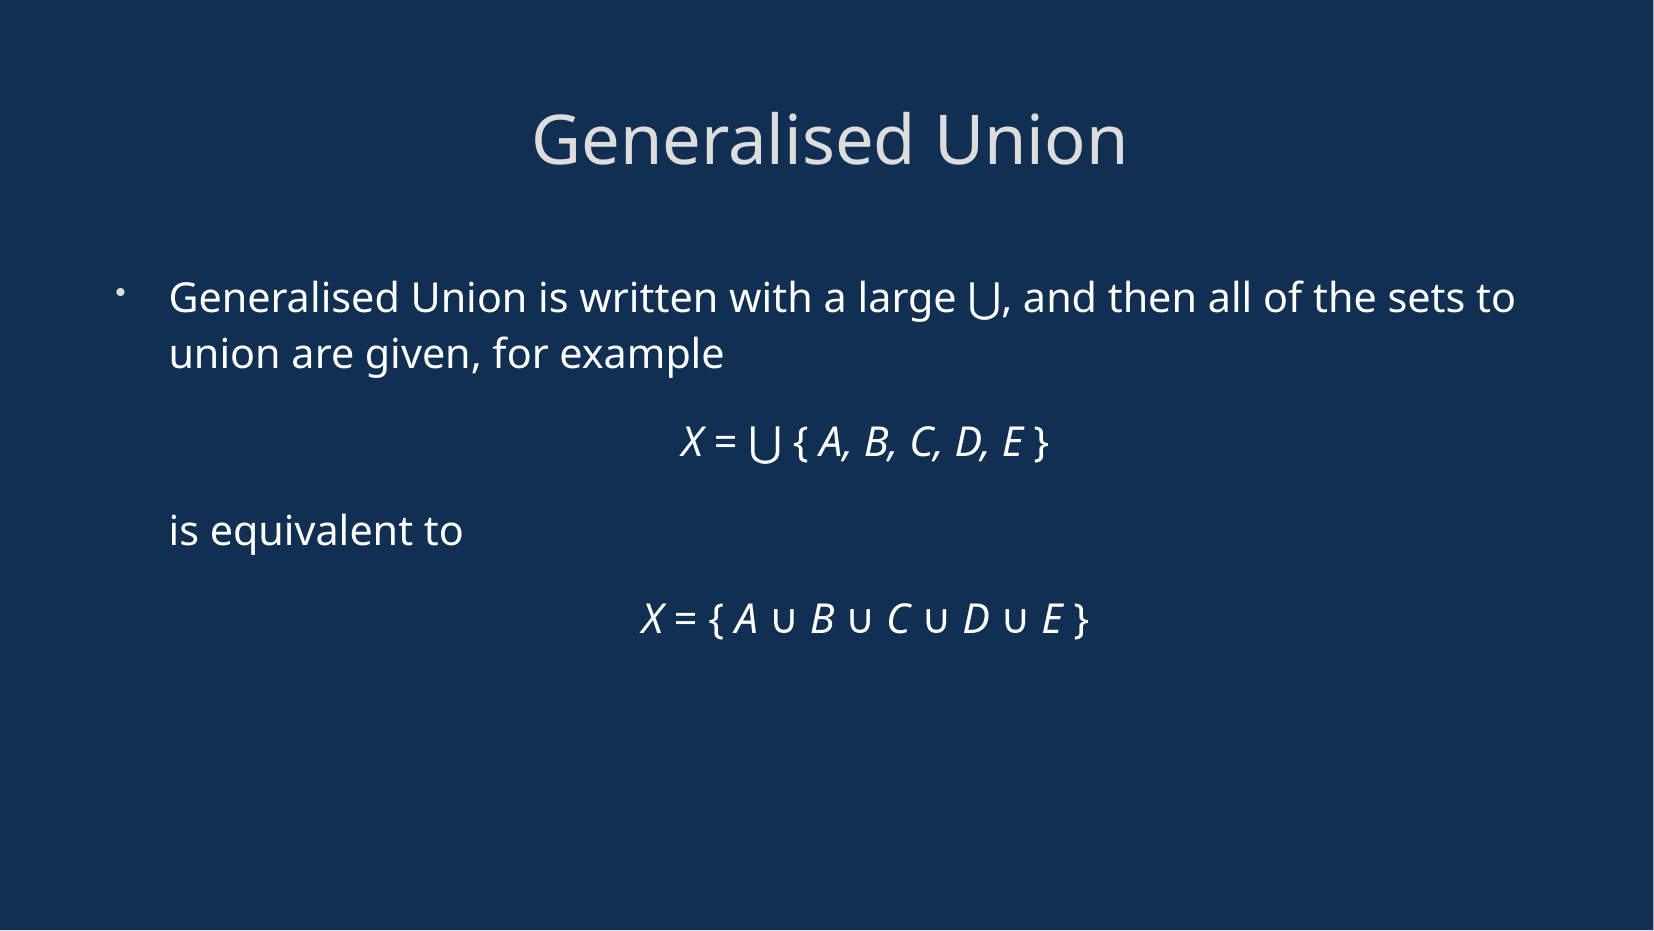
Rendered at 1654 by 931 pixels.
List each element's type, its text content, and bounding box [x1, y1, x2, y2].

title Generalised Union [97, 56, 1563, 220]
list Generalised Union is written with a large ⋃, and then all of the sets to union are given, for example X = ⋃ { A, B, C, D, E } is equivalent to X = { A ∪ B ∪ C ∪ D ∪ E } [97, 268, 1563, 806]
